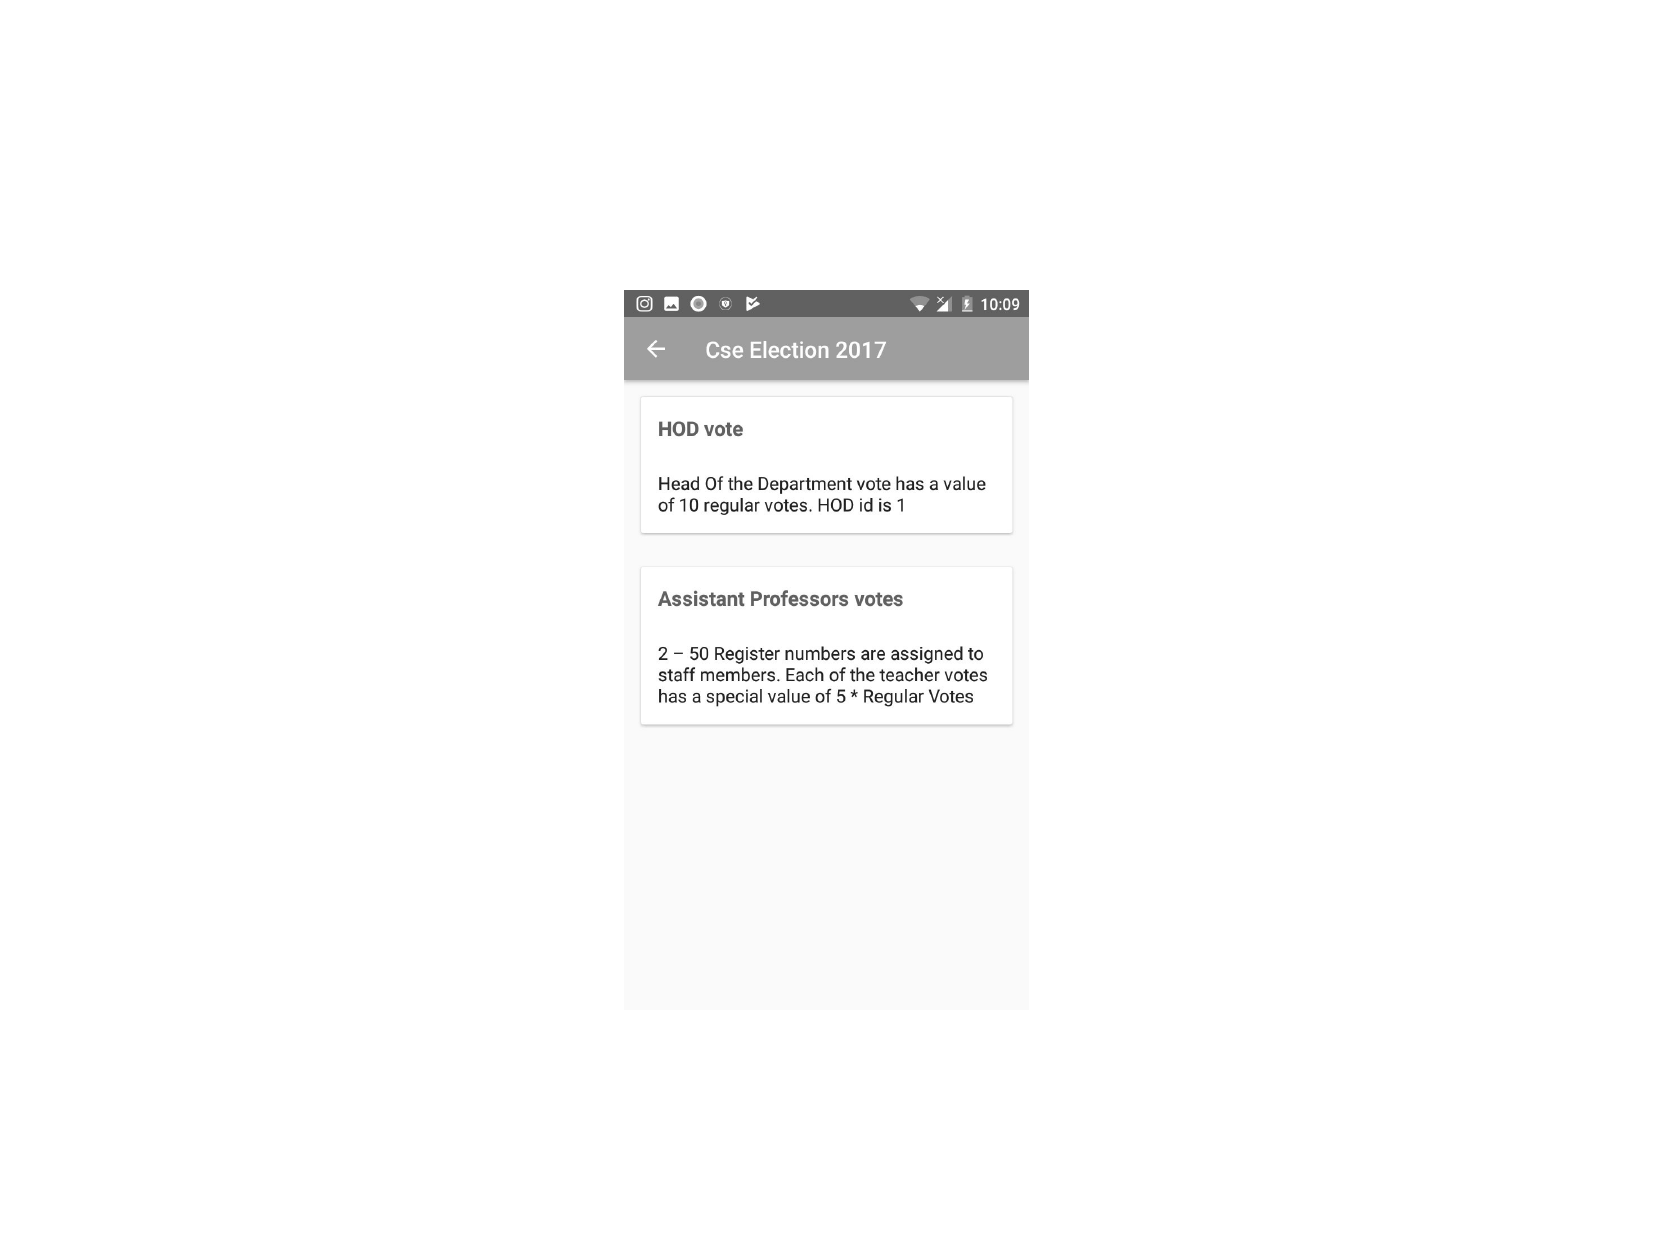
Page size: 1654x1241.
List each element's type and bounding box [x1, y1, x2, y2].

picture [624, 290, 1029, 1010]
